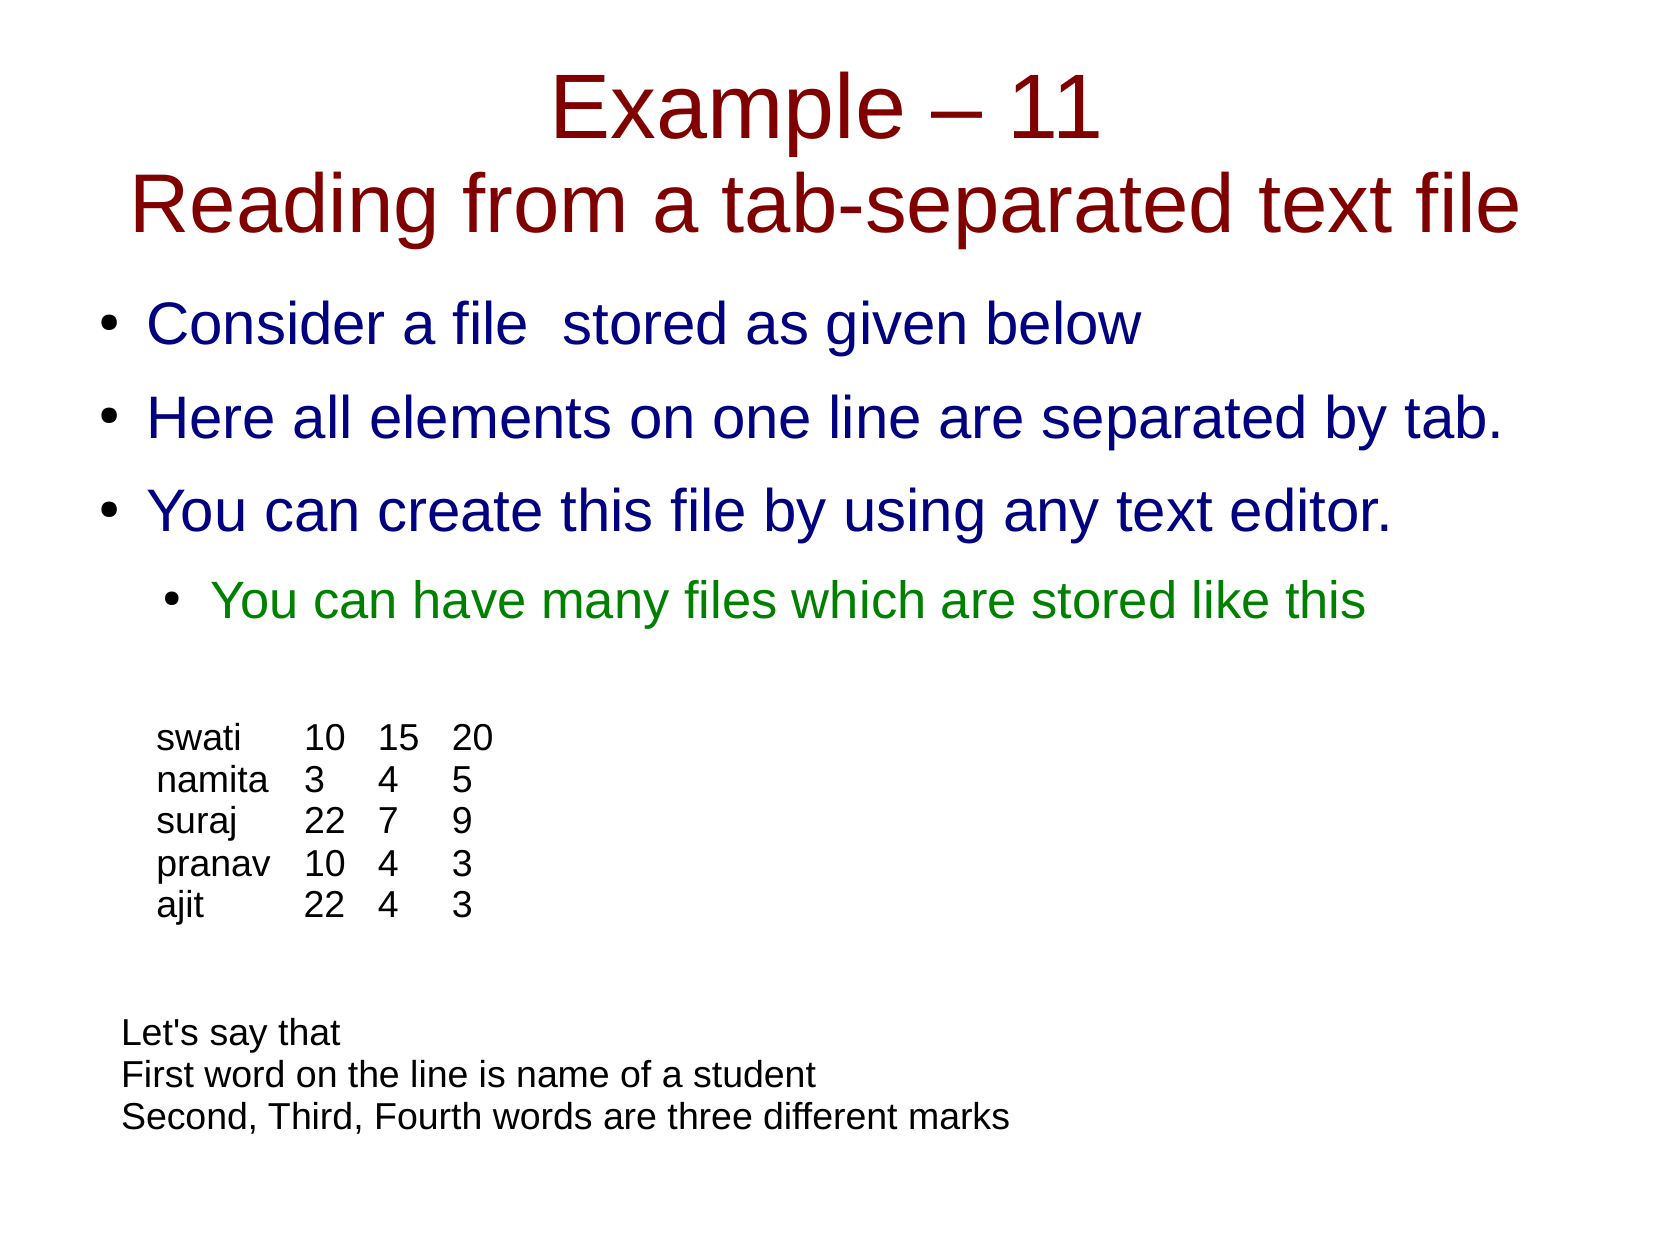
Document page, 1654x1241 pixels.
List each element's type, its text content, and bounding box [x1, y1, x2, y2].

text_box Let's say that First word on the line is name of a student Second, Third, Fourth words are three different marks [106, 1003, 1453, 1145]
list Consider a file stored as given below Here all elements on one line are separated by tab. You can create this file by using any text editor. You can have many files which are stored like this [82, 290, 1571, 634]
text_box swati 10 15 20 namita 3 4 5 suraj 22 7 9 pranav 10 4 3 ajit 22 4 3 [141, 708, 1524, 976]
title Example – 11 Reading from a tab-separated text file [82, 49, 1571, 257]
